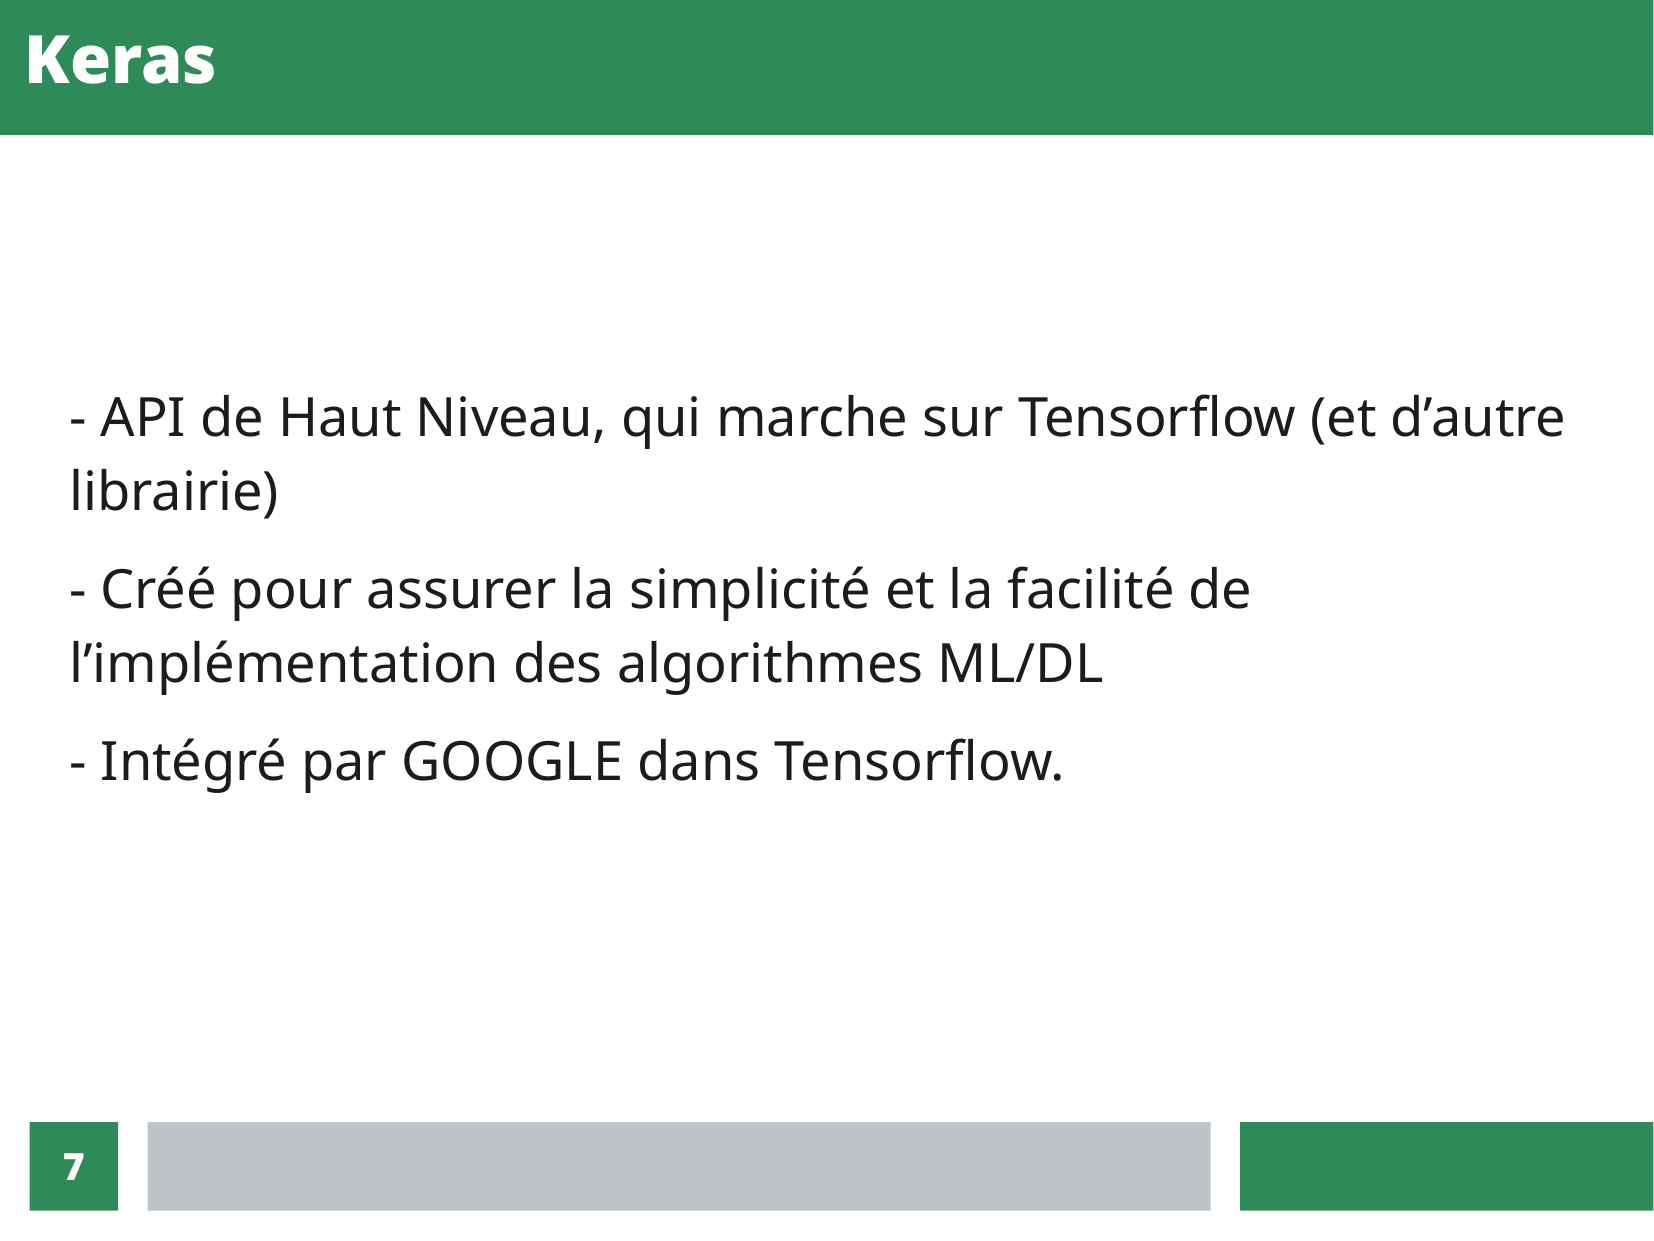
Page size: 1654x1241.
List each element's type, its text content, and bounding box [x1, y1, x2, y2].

list - API de Haut Niveau, qui marche sur Tensorflow (et d’autre librairie) - Créé pour assurer la simplicité et la facilité de l’implémentation des algorithmes ML/DL - Intégré par GOOGLE dans Tensorflow. [69, 252, 1576, 1021]
title Keras [24, 0, 1561, 103]
